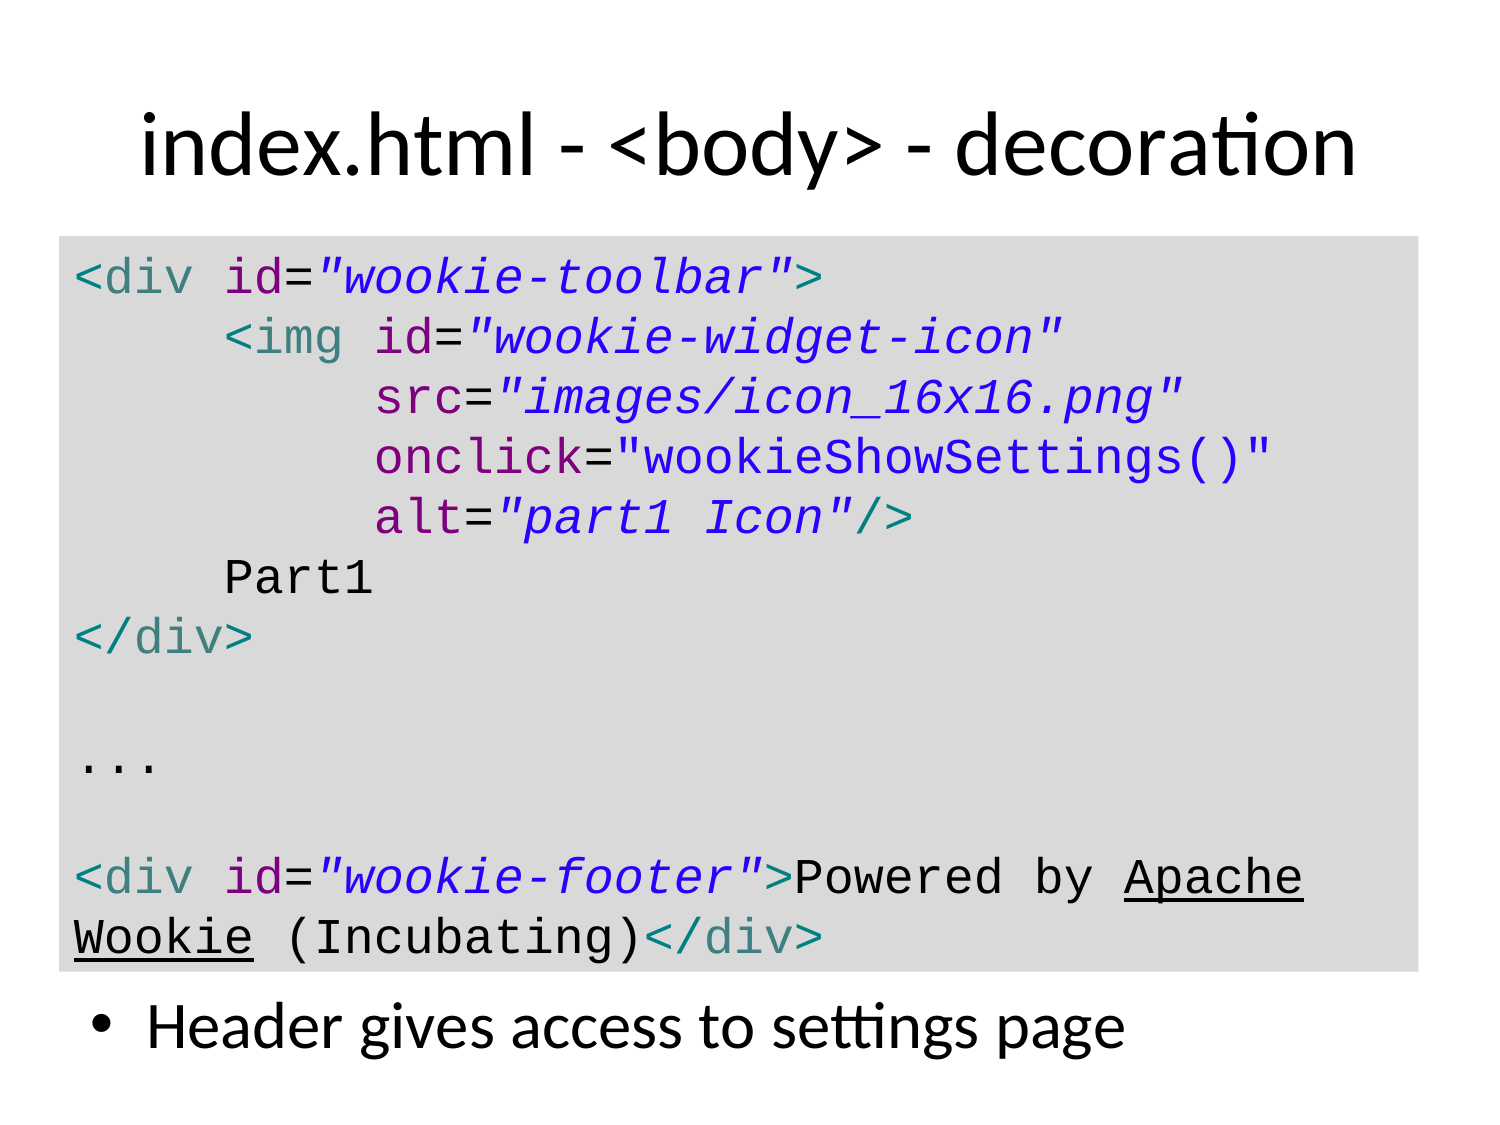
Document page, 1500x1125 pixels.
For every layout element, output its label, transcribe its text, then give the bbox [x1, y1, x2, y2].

title index.html - <body> - decoration [75, 37, 1426, 241]
list Header gives access to settings page [75, 974, 1426, 1070]
text_box <div id="wookie-toolbar"> <img id="wookie-widget-icon" src="images/icon_16x16.png" onclick="wookieShowSettings()" alt="part1 Icon"/> Part1 </div> ... <div id="wookie-footer">Powered by Apache Wookie (Incubating)</div> [59, 236, 1419, 972]
